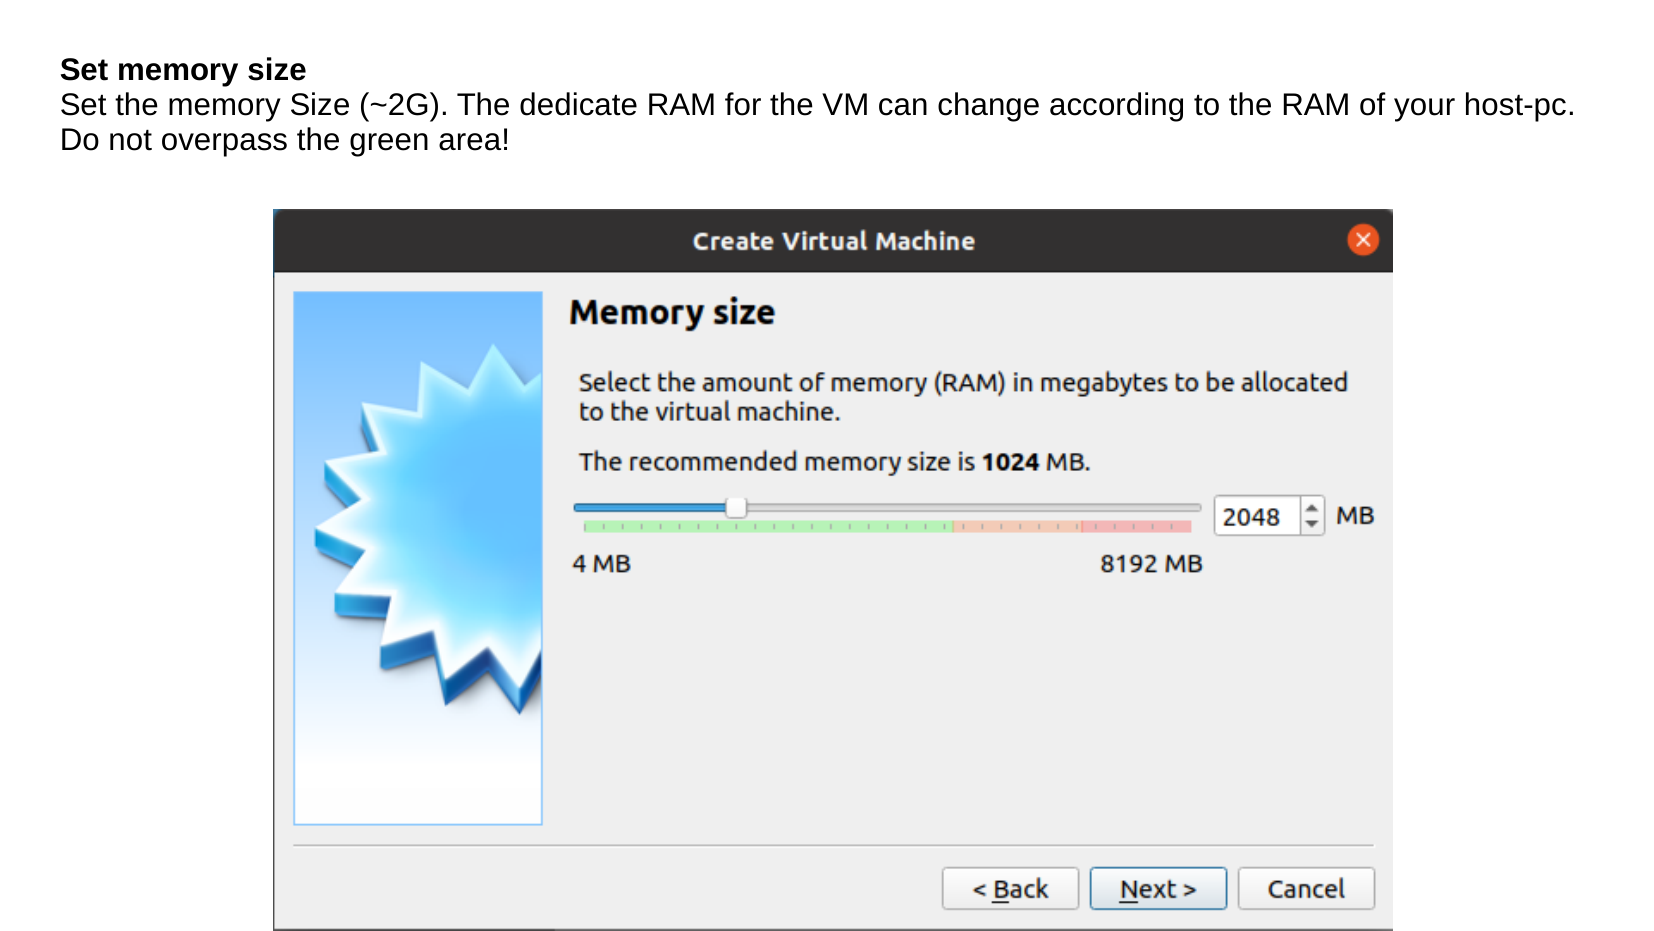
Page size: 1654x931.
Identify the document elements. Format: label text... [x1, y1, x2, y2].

text_box Set memory size Set the memory Size (~2G). The dedicate RAM for the VM can change according to the RAM of your host-pc. Do not overpass the green area! [45, 45, 1606, 164]
picture [273, 209, 1393, 931]
